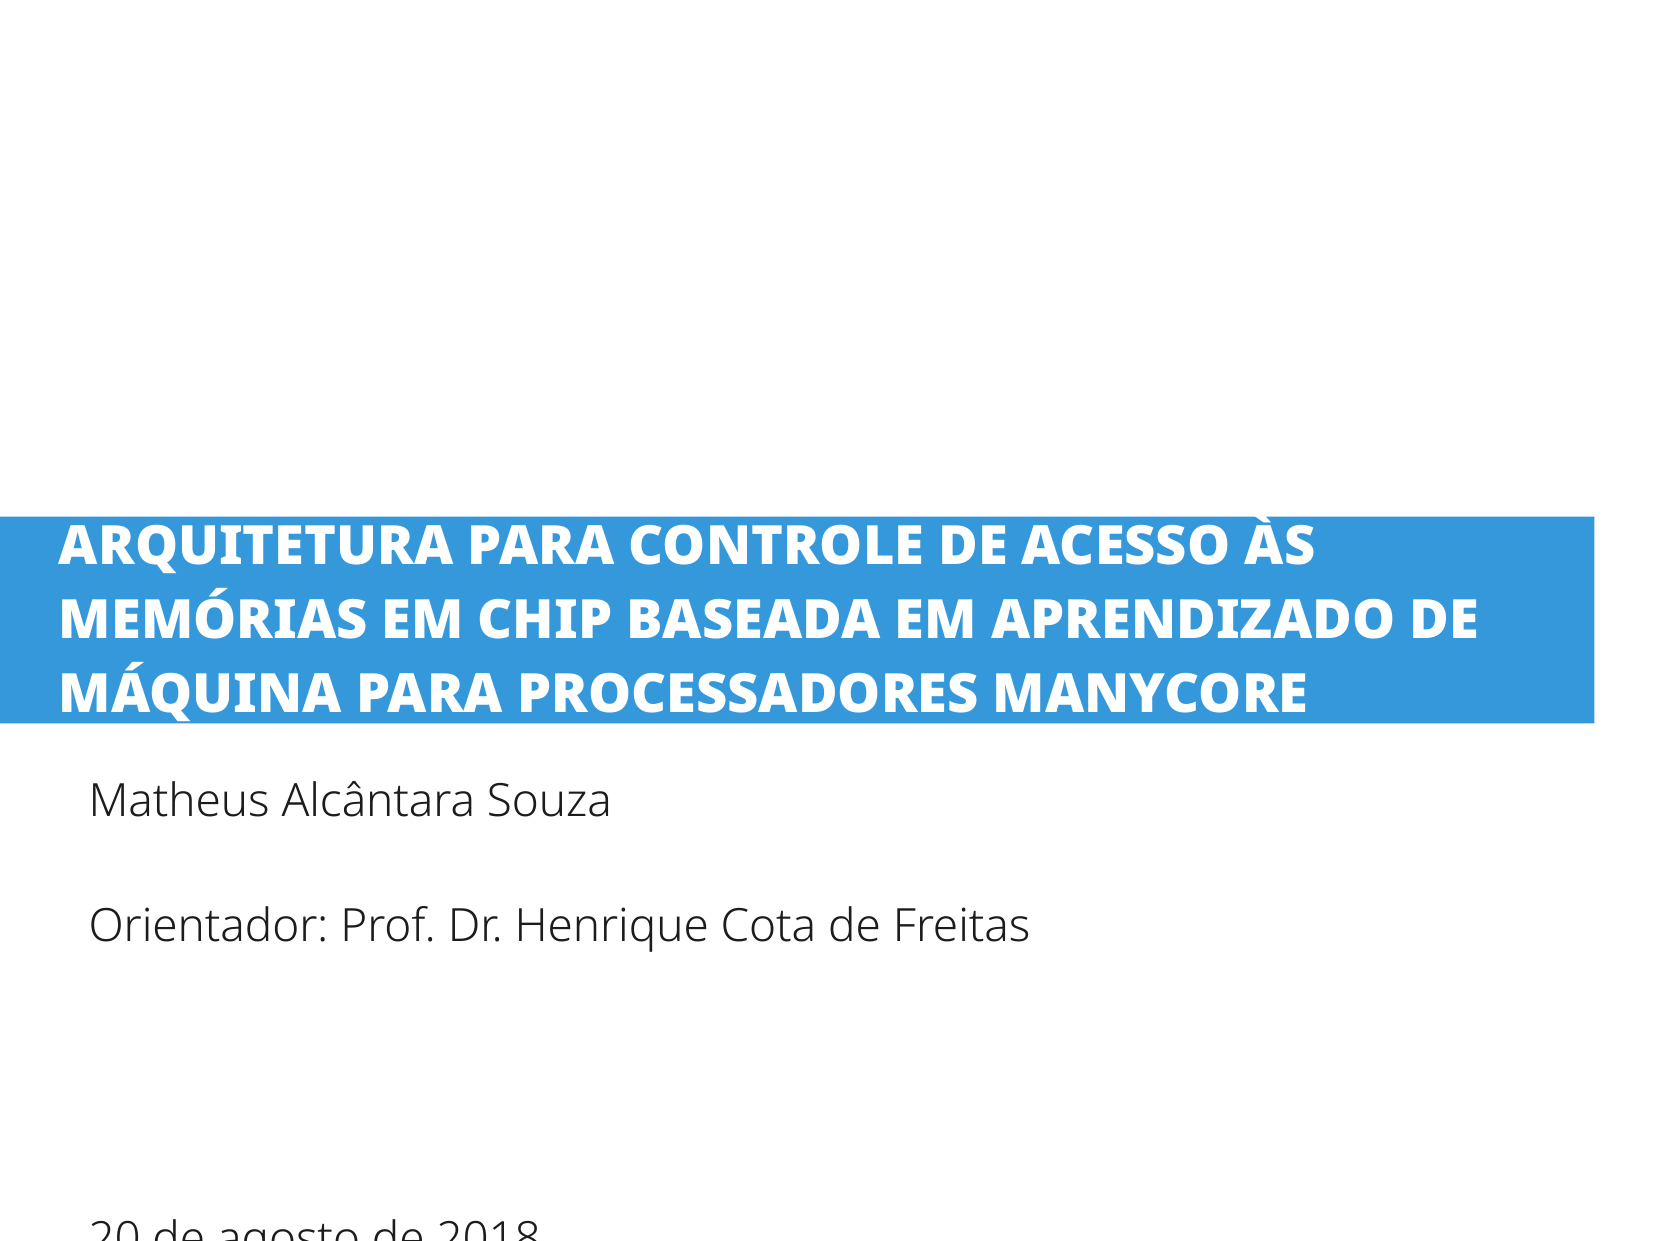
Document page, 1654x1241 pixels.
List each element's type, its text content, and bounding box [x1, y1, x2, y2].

subtitle Matheus Alcântara Souza Orientador: Prof. Dr. Henrique Cota de Freitas 20 de agosto de 2018 [88, 767, 1595, 1182]
title ARQUITETURA PARA CONTROLE DE ACESSO ÀS MEMÓRIAS EM CHIP BASEADA EM APRENDIZADO DE MÁQUINA PARA PROCESSADORES MANYCORE [59, 506, 1595, 717]
